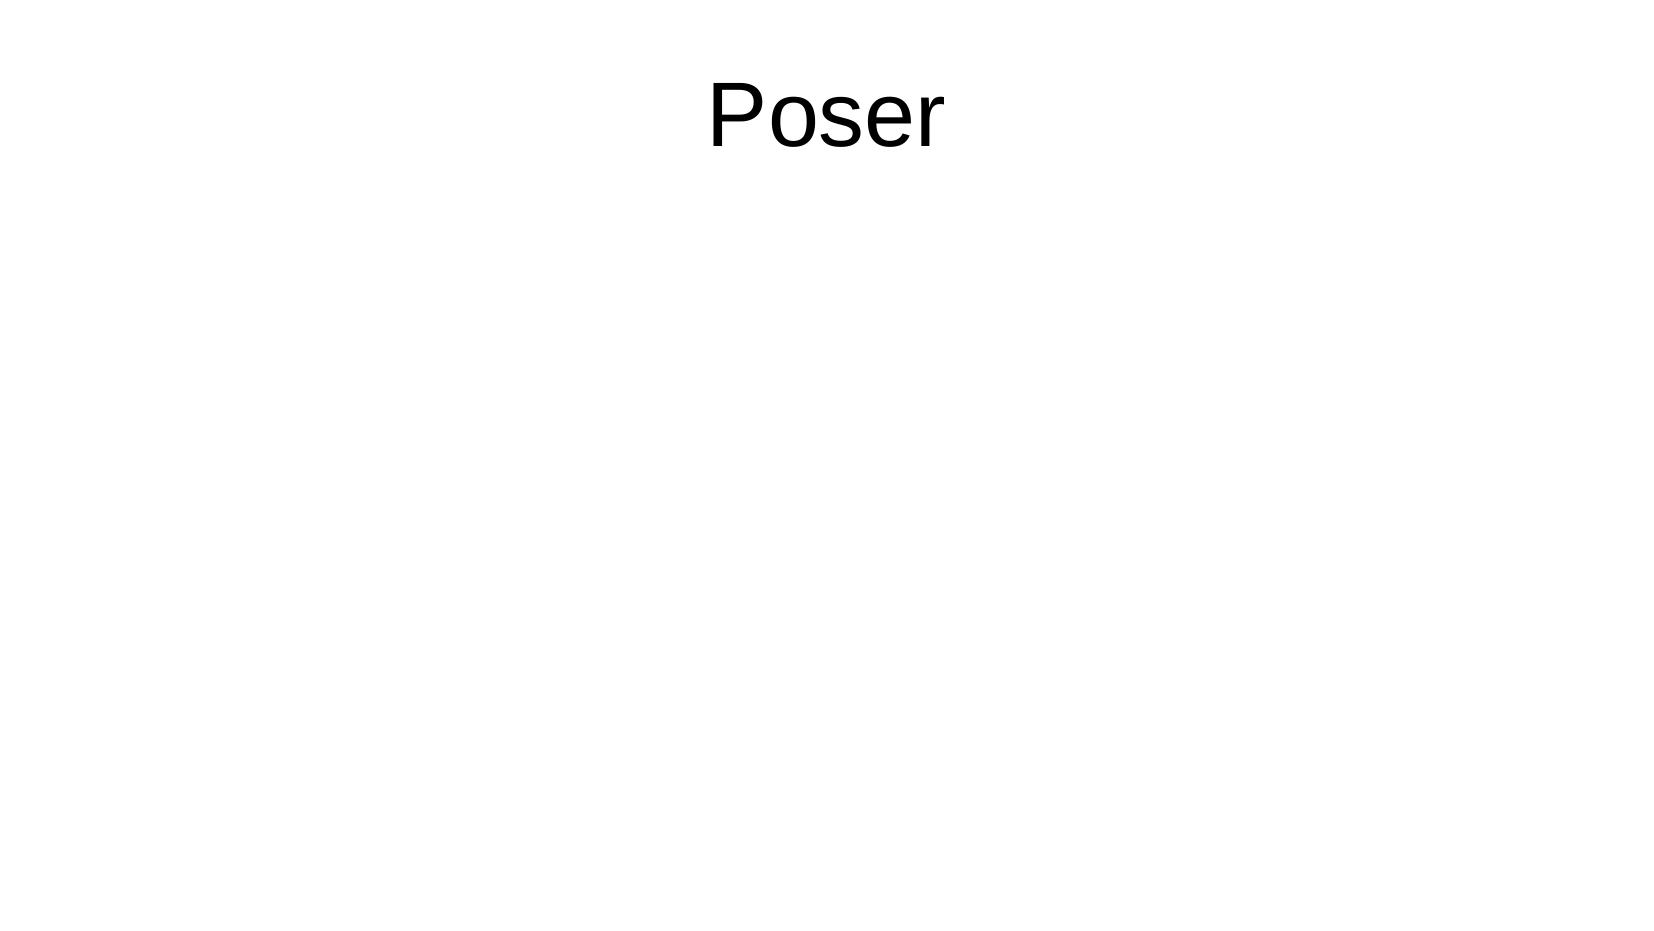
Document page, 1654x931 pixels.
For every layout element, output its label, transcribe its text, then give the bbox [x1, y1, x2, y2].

title Poser [82, 37, 1571, 193]
